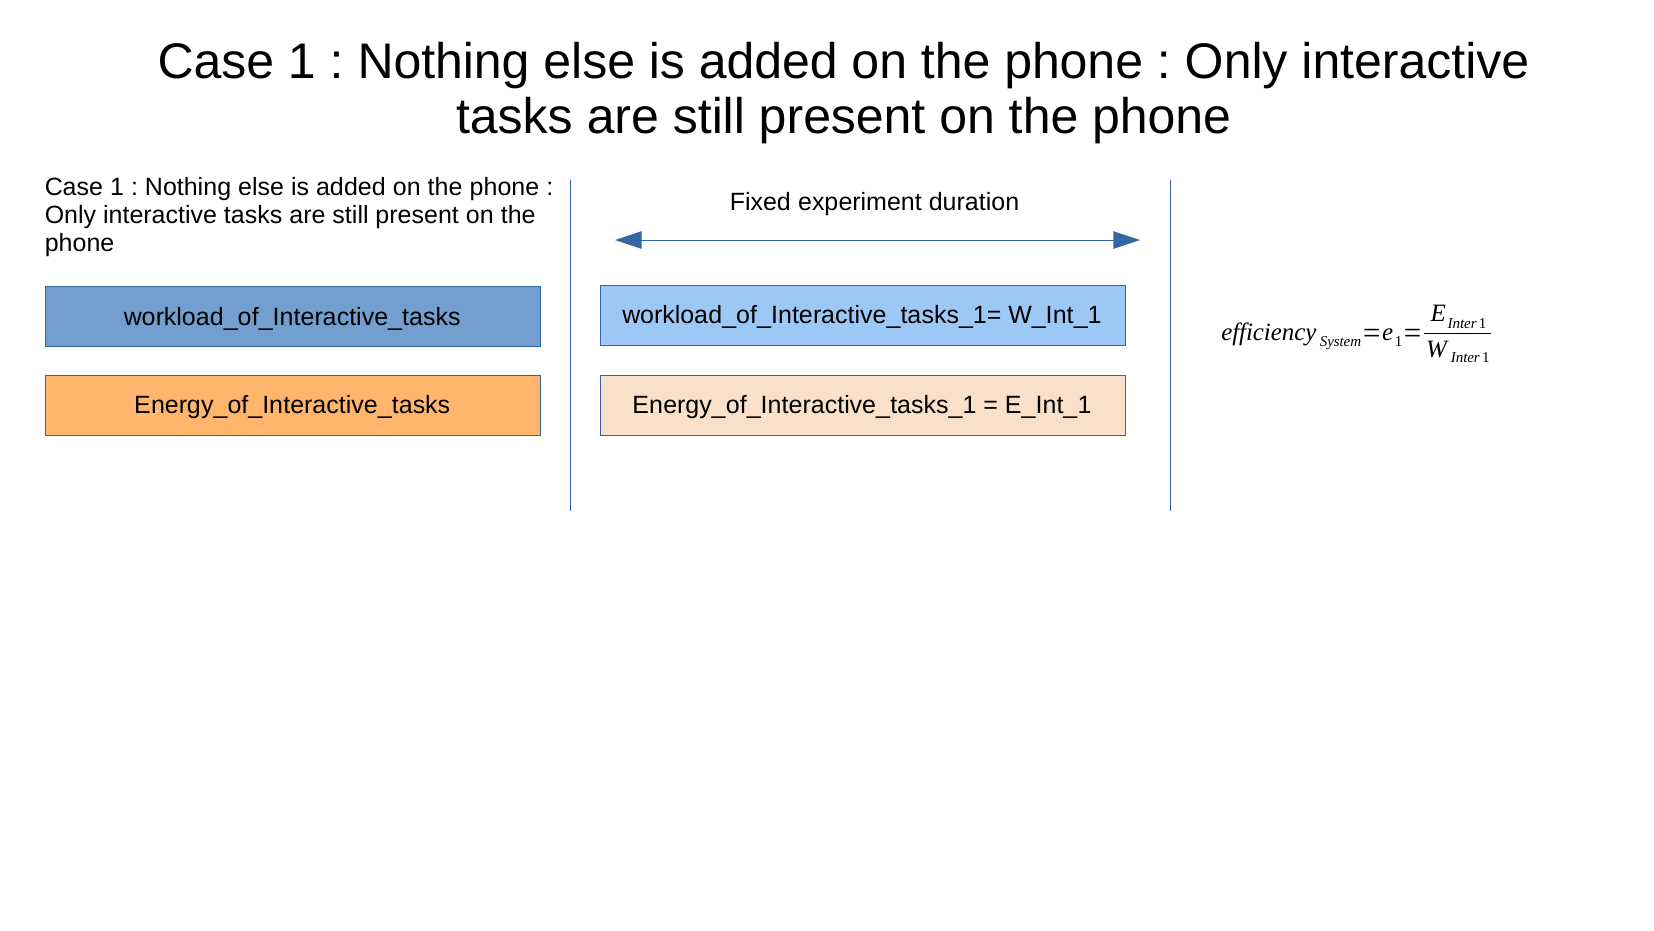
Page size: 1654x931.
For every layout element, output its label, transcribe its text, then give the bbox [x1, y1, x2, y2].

title Case 1 : Nothing else is added on the phone : Only interactive tasks are still present on the phone [112, 27, 1576, 151]
text_box Energy_of_Interactive_tasks [45, 375, 541, 436]
text_box Fixed experiment duration [715, 180, 1036, 223]
chart [1215, 300, 1499, 367]
text_box workload_of_Interactive_tasks [45, 287, 541, 347]
text_box Energy_of_Interactive_tasks_1 = E_Int_1 [600, 375, 1126, 436]
text_box workload_of_Interactive_tasks_1= W_Int_1 [600, 285, 1126, 346]
text_box Case 1 : Nothing else is added on the phone : Only interactive tasks are still present on the phone [30, 165, 573, 287]
